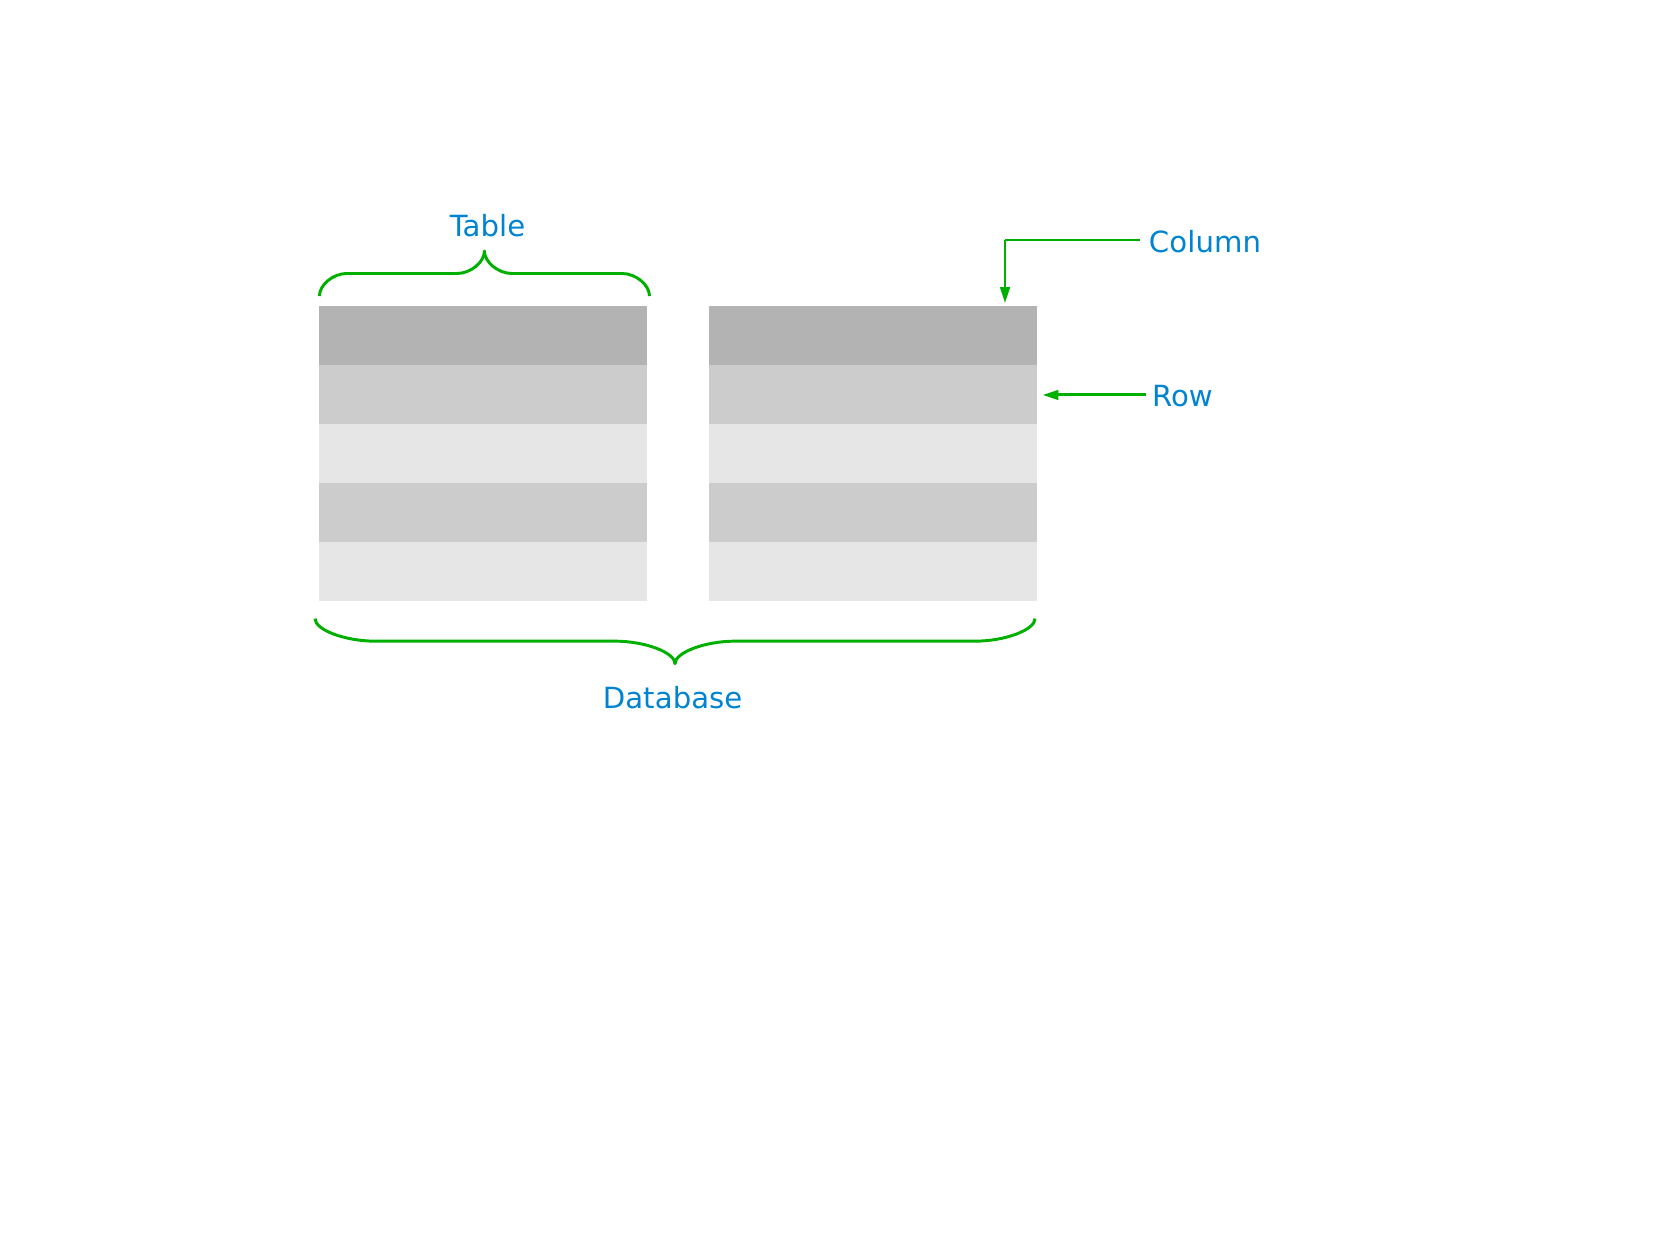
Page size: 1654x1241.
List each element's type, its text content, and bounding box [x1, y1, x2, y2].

table_cell [709, 483, 763, 542]
table_header [873, 306, 928, 365]
table_header [483, 306, 538, 365]
table_cell [483, 424, 538, 483]
table_cell [319, 424, 374, 483]
table_cell [538, 483, 593, 542]
table_cell [982, 365, 1037, 424]
table_cell [593, 365, 647, 424]
table_cell [928, 542, 982, 601]
table_header [928, 306, 982, 365]
table_cell [818, 542, 873, 601]
table_cell [873, 424, 928, 483]
table_cell [873, 542, 928, 601]
text_box Column [1134, 217, 1326, 267]
table_cell [593, 424, 647, 483]
table_cell [483, 542, 538, 601]
table_header [763, 306, 818, 365]
table_header [319, 306, 374, 365]
table_cell [319, 483, 374, 542]
table_header [538, 306, 593, 365]
table_cell [374, 365, 428, 424]
table_cell [319, 542, 374, 601]
table_cell [763, 483, 818, 542]
table_cell [873, 365, 928, 424]
table_cell [428, 365, 483, 424]
table_cell [928, 424, 982, 483]
table_cell [709, 365, 763, 424]
table_cell [928, 365, 982, 424]
table_header [428, 306, 483, 365]
table_header [593, 306, 647, 365]
table_cell [428, 424, 483, 483]
table_header [818, 306, 873, 365]
table_cell [428, 483, 483, 542]
table_cell [538, 424, 593, 483]
table_cell [982, 542, 1037, 601]
table_cell [538, 365, 593, 424]
table_header [982, 306, 1037, 365]
table_cell [709, 542, 763, 601]
table_cell [763, 365, 818, 424]
table_cell [374, 483, 428, 542]
table_cell [982, 424, 1037, 483]
table_cell [319, 365, 374, 424]
table_cell [873, 483, 928, 542]
table_cell [483, 483, 538, 542]
table_header [374, 306, 428, 365]
table_cell [593, 542, 647, 601]
table_cell [928, 483, 982, 542]
table_cell [818, 365, 873, 424]
text_box Database [588, 674, 780, 724]
table_cell [538, 542, 593, 601]
text_box Table [435, 201, 556, 251]
table_cell [763, 424, 818, 483]
table_cell [374, 542, 428, 601]
table_cell [763, 542, 818, 601]
table_cell [593, 483, 647, 542]
table_cell [818, 424, 873, 483]
table_cell [428, 542, 483, 601]
table_header [709, 306, 763, 365]
table_cell [982, 483, 1037, 542]
table_cell [374, 424, 428, 483]
text_box Row [1137, 371, 1329, 421]
table_cell [483, 365, 538, 424]
table_cell [709, 424, 763, 483]
table_cell [818, 483, 873, 542]
